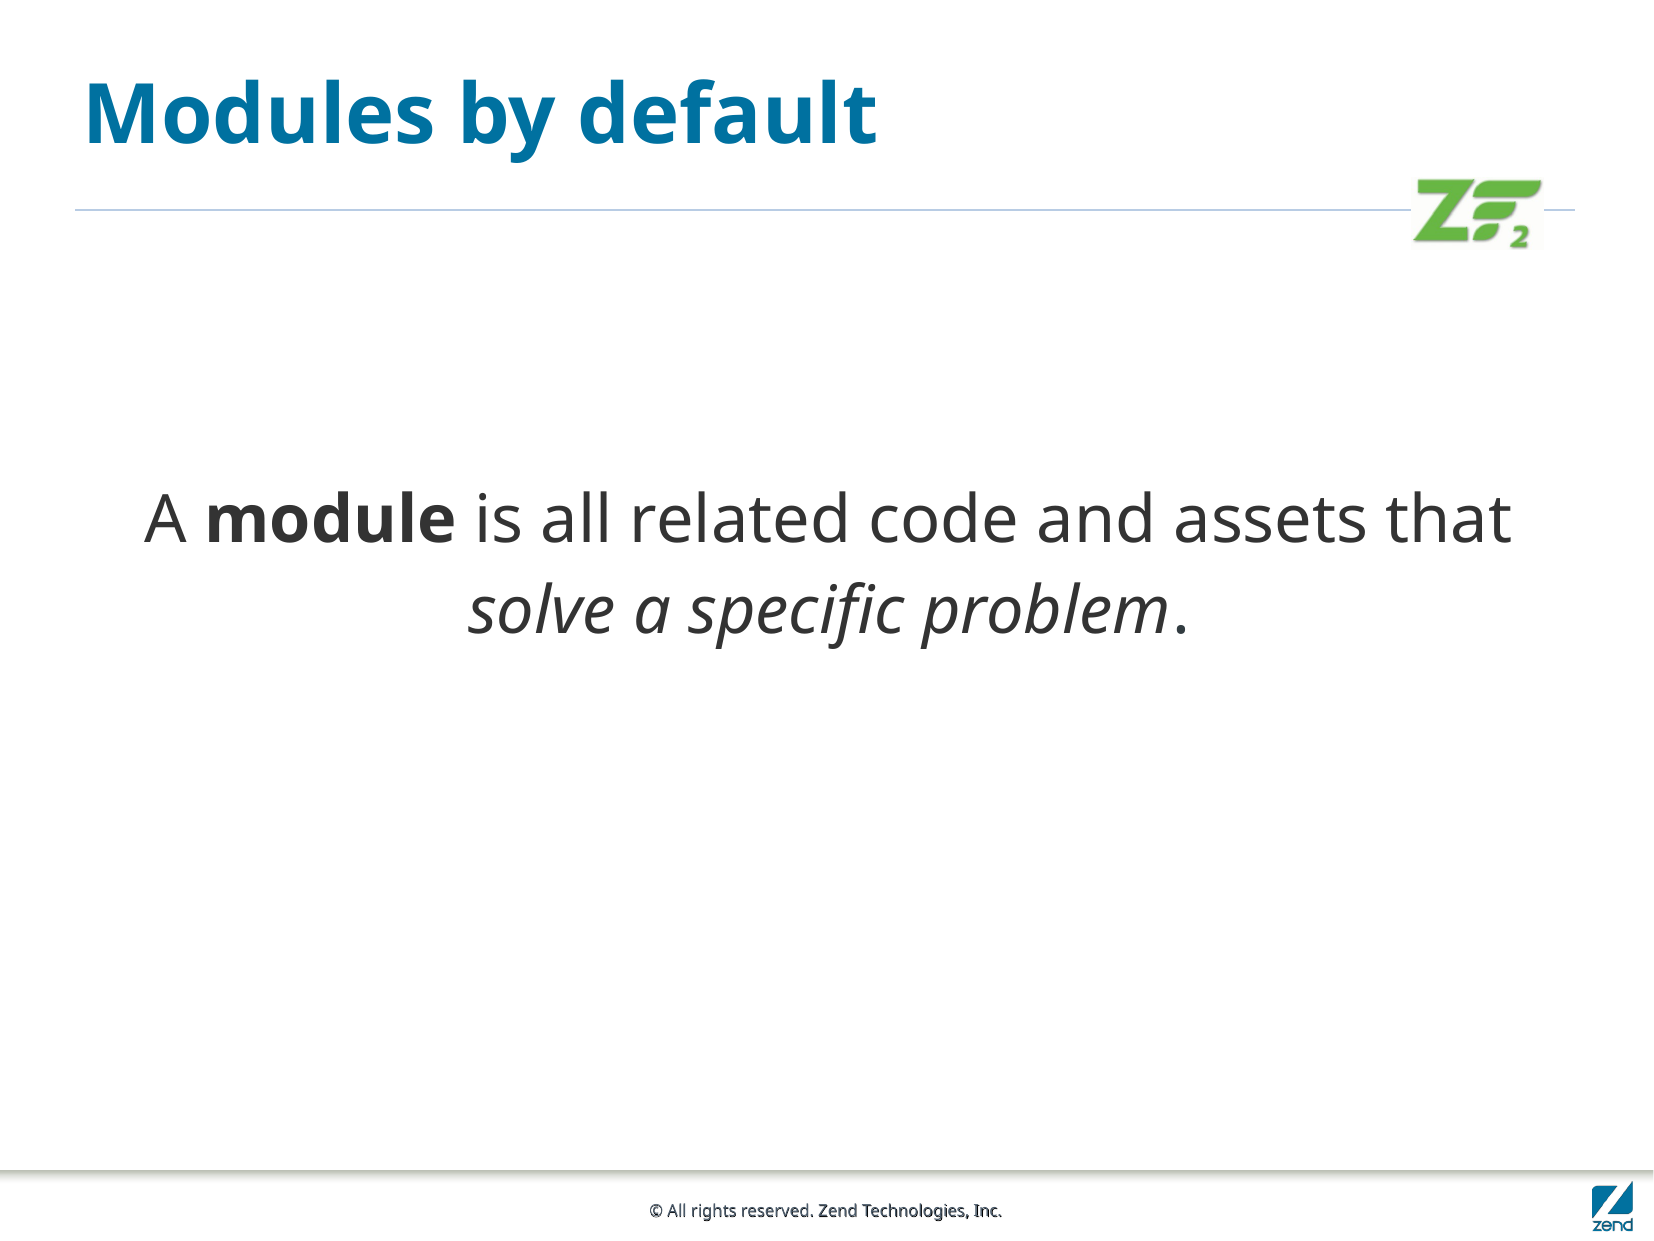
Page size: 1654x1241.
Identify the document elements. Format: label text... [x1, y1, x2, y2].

list A module is all related code and assets that solve a specific problem. [128, 471, 1530, 1010]
picture [0, 1170, 1654, 1232]
title Modules by default [82, 45, 1489, 169]
picture [1411, 177, 1544, 250]
